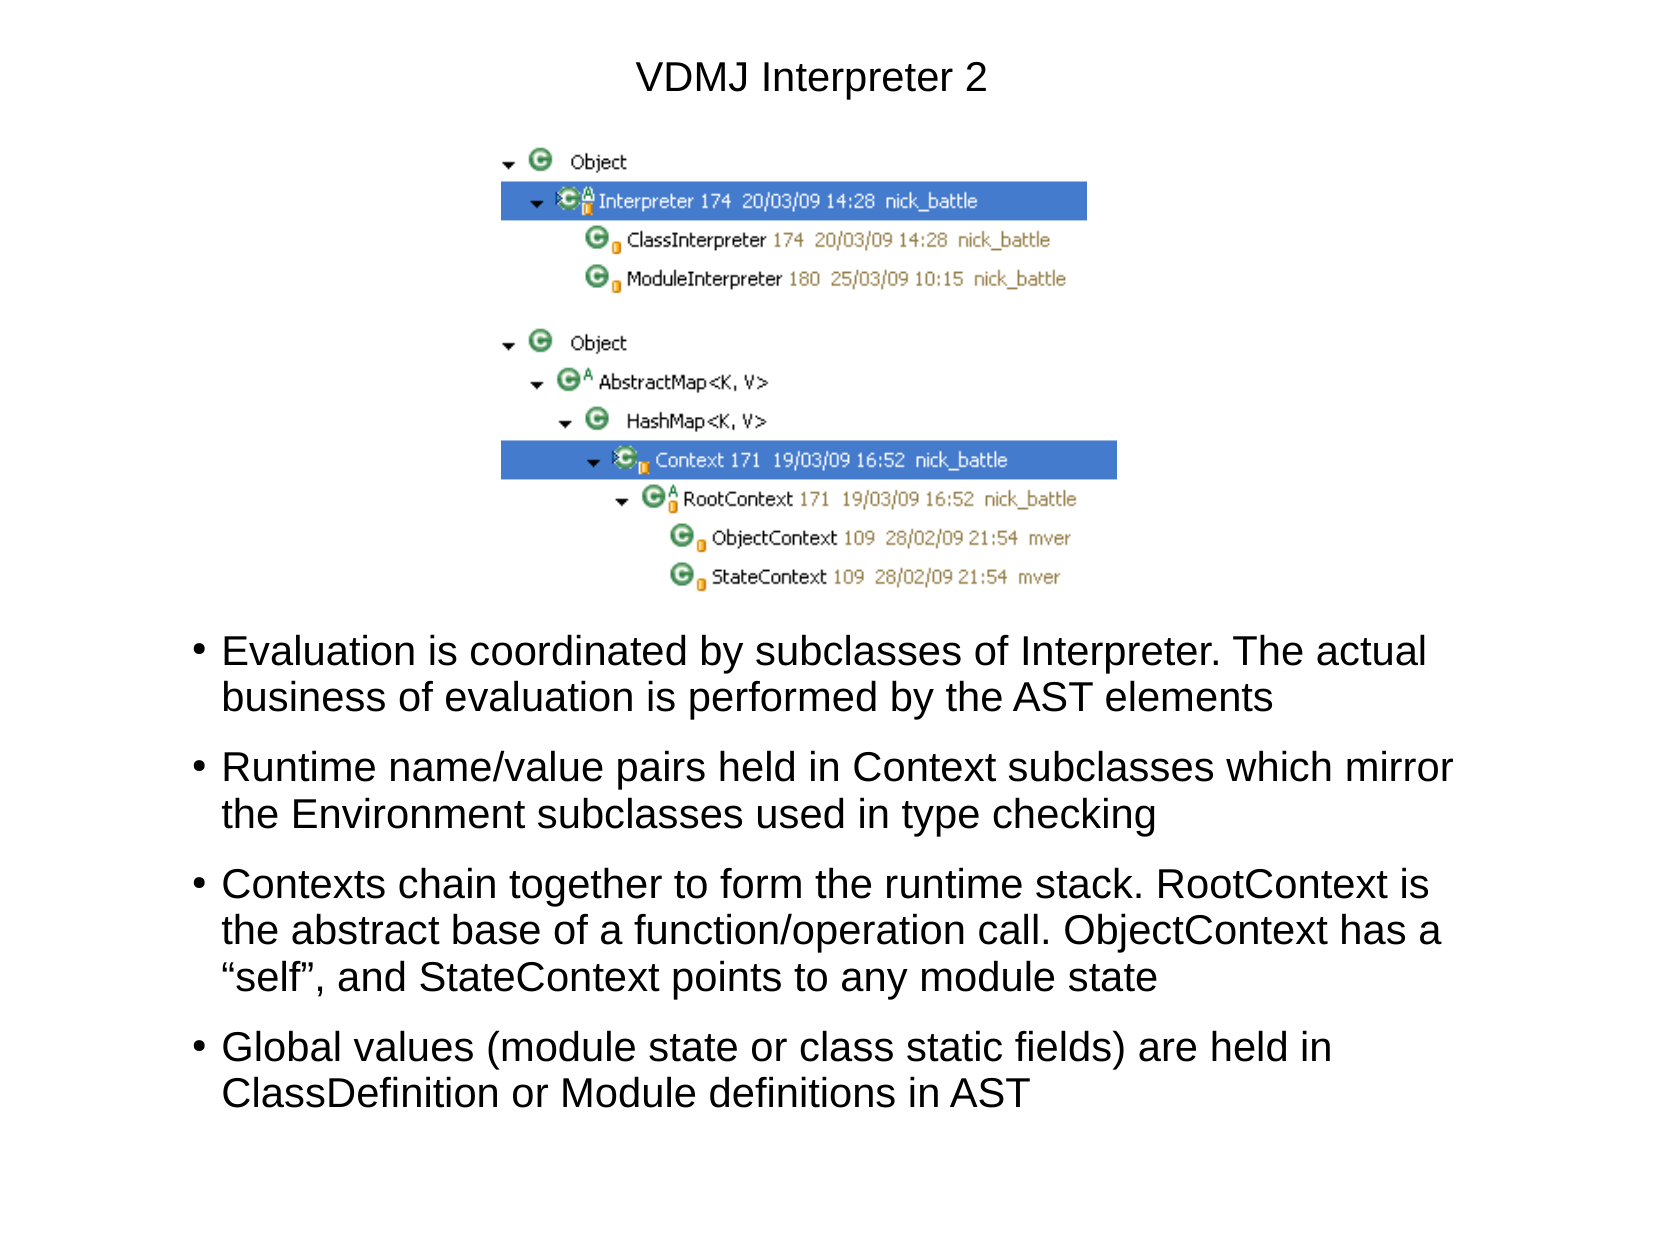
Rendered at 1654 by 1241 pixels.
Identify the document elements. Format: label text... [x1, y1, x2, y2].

text_box Evaluation is coordinated by subclasses of Interpreter. The actual business of evaluation is performed by the AST elements Runtime name/value pairs held in Context subclasses which mirror the Environment subclasses used in type checking Contexts chain together to form the runtime stack. RootContext is the abstract base of a function/operation call. ObjectContext has a “self”, and StateContext points to any module state Global values (module state or class static fields) are held in ClassDefinition or Module definitions in AST [177, 620, 1477, 1125]
picture [501, 143, 1117, 632]
text_box VDMJ Interpreter 2 [531, 29, 1093, 126]
